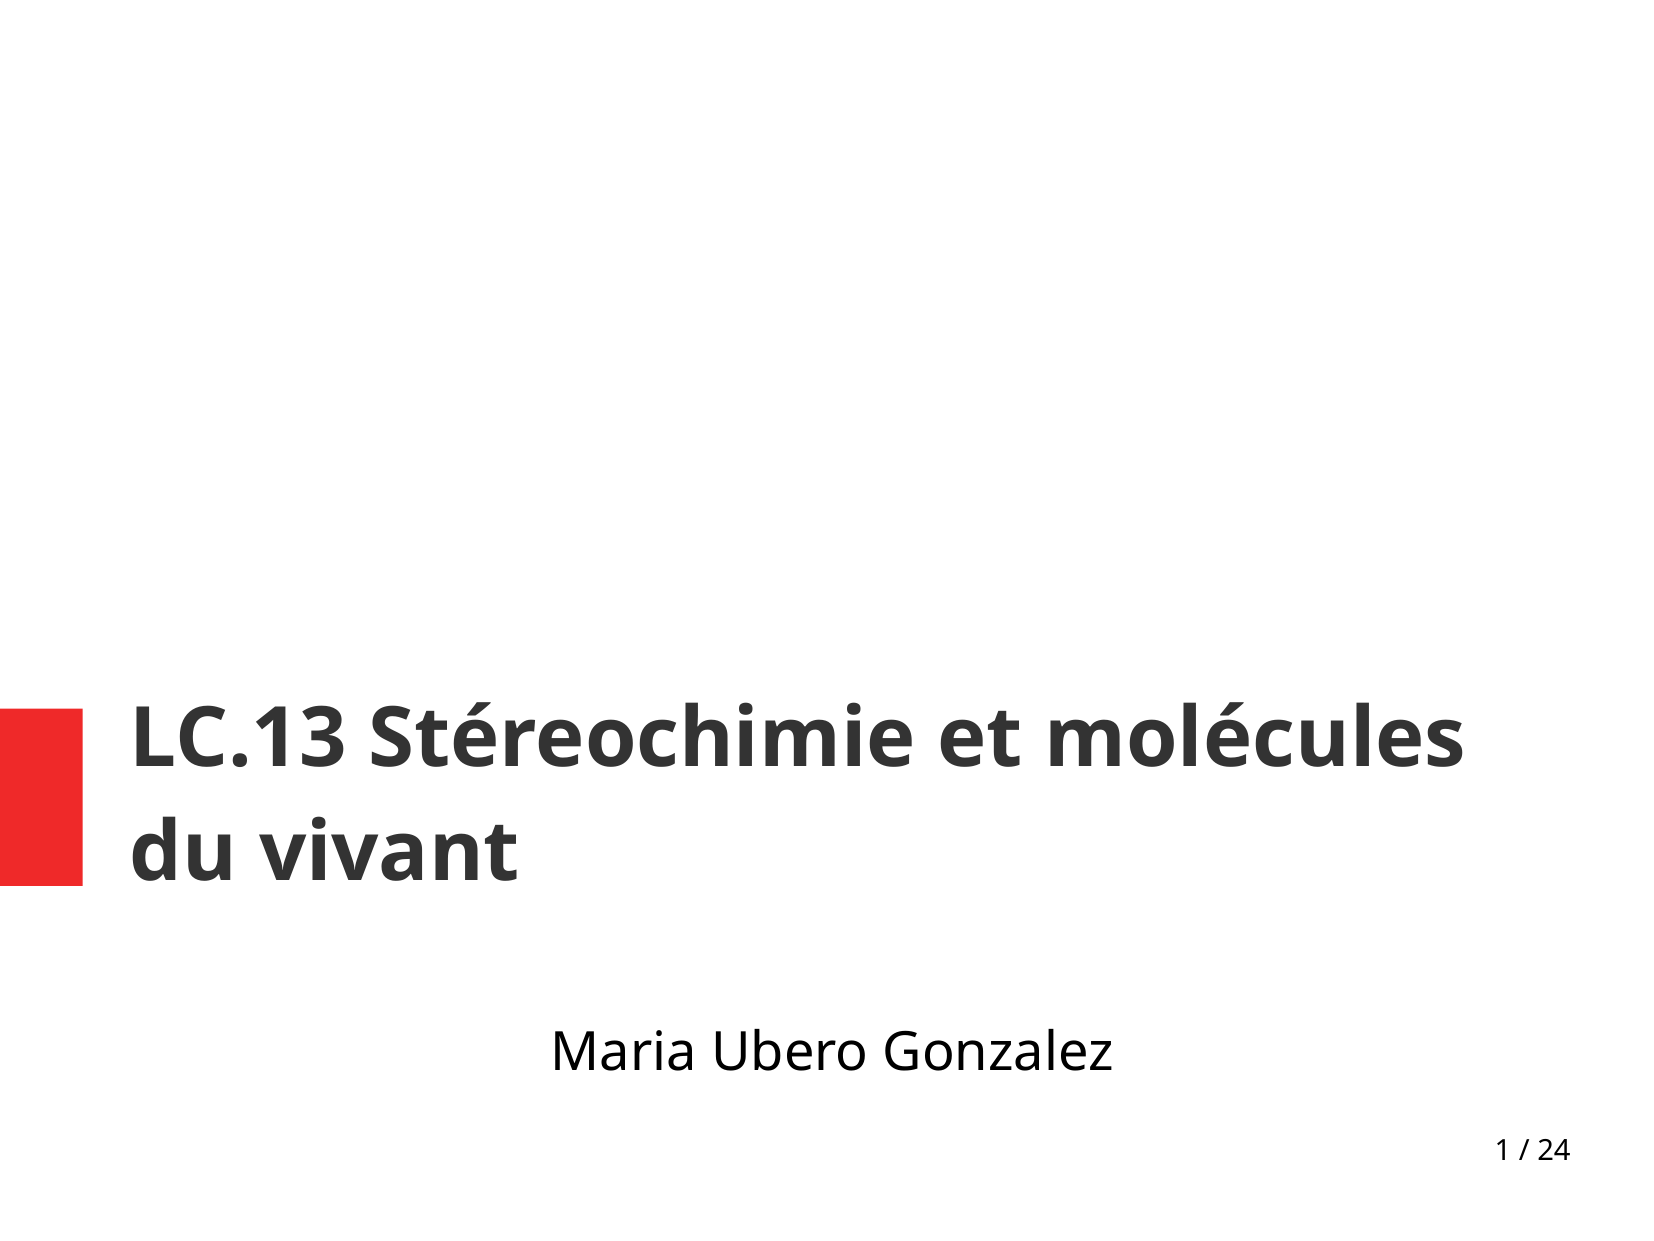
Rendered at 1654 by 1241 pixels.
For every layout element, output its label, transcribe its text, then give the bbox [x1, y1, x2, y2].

subtitle Maria Ubero Gonzalez [129, 968, 1536, 1130]
title LC.13 Stéreochimie et molécules du vivant [129, 655, 1536, 928]
